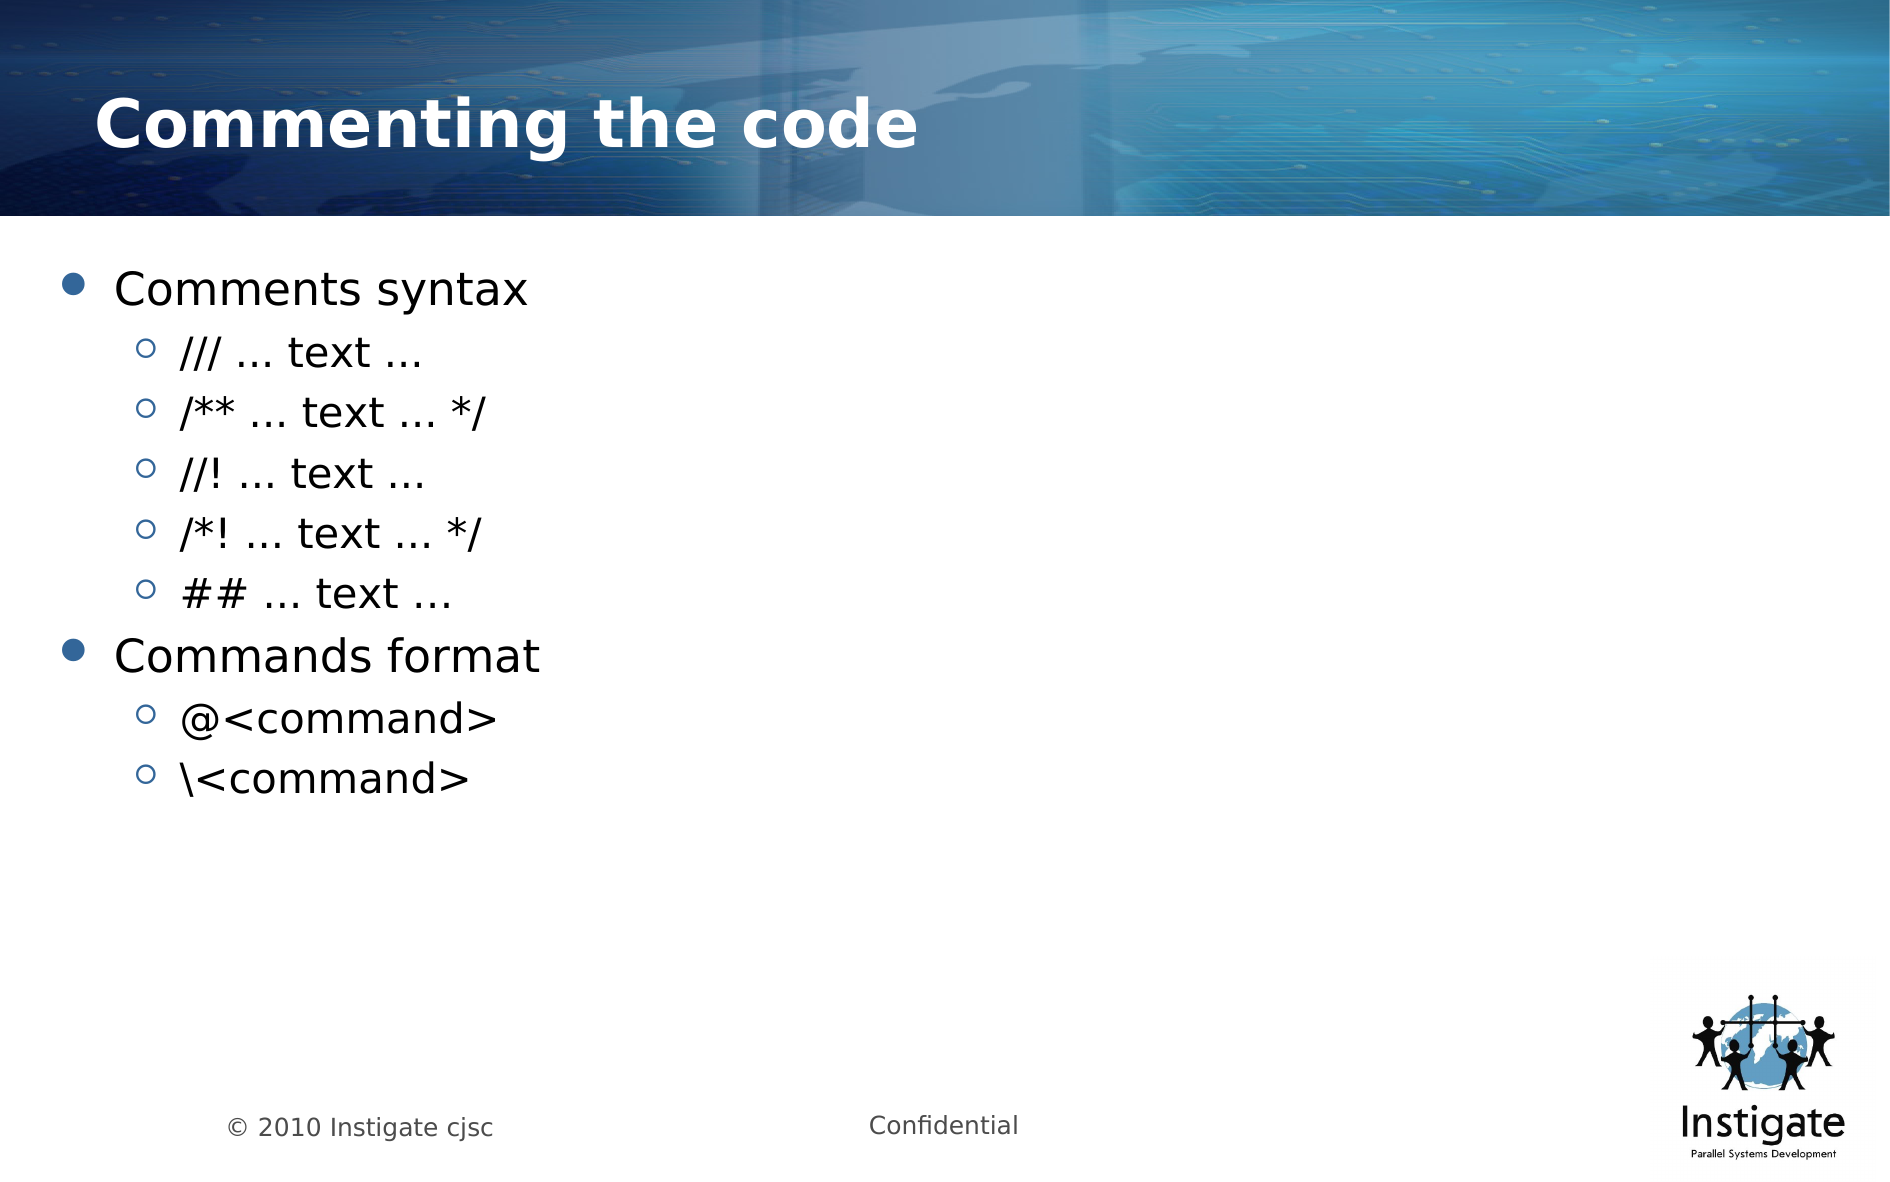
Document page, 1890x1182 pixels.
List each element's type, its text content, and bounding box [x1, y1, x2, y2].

picture [1650, 956, 1876, 1182]
picture [0, 0, 1890, 216]
title Commenting the code [94, 54, 1793, 210]
list Comments syntax /// ... text ... /** ... text ... */ //! ... text ... /*! ... text ... */ ## ... text … Commands format @<command> \<command> [59, 236, 1831, 1001]
